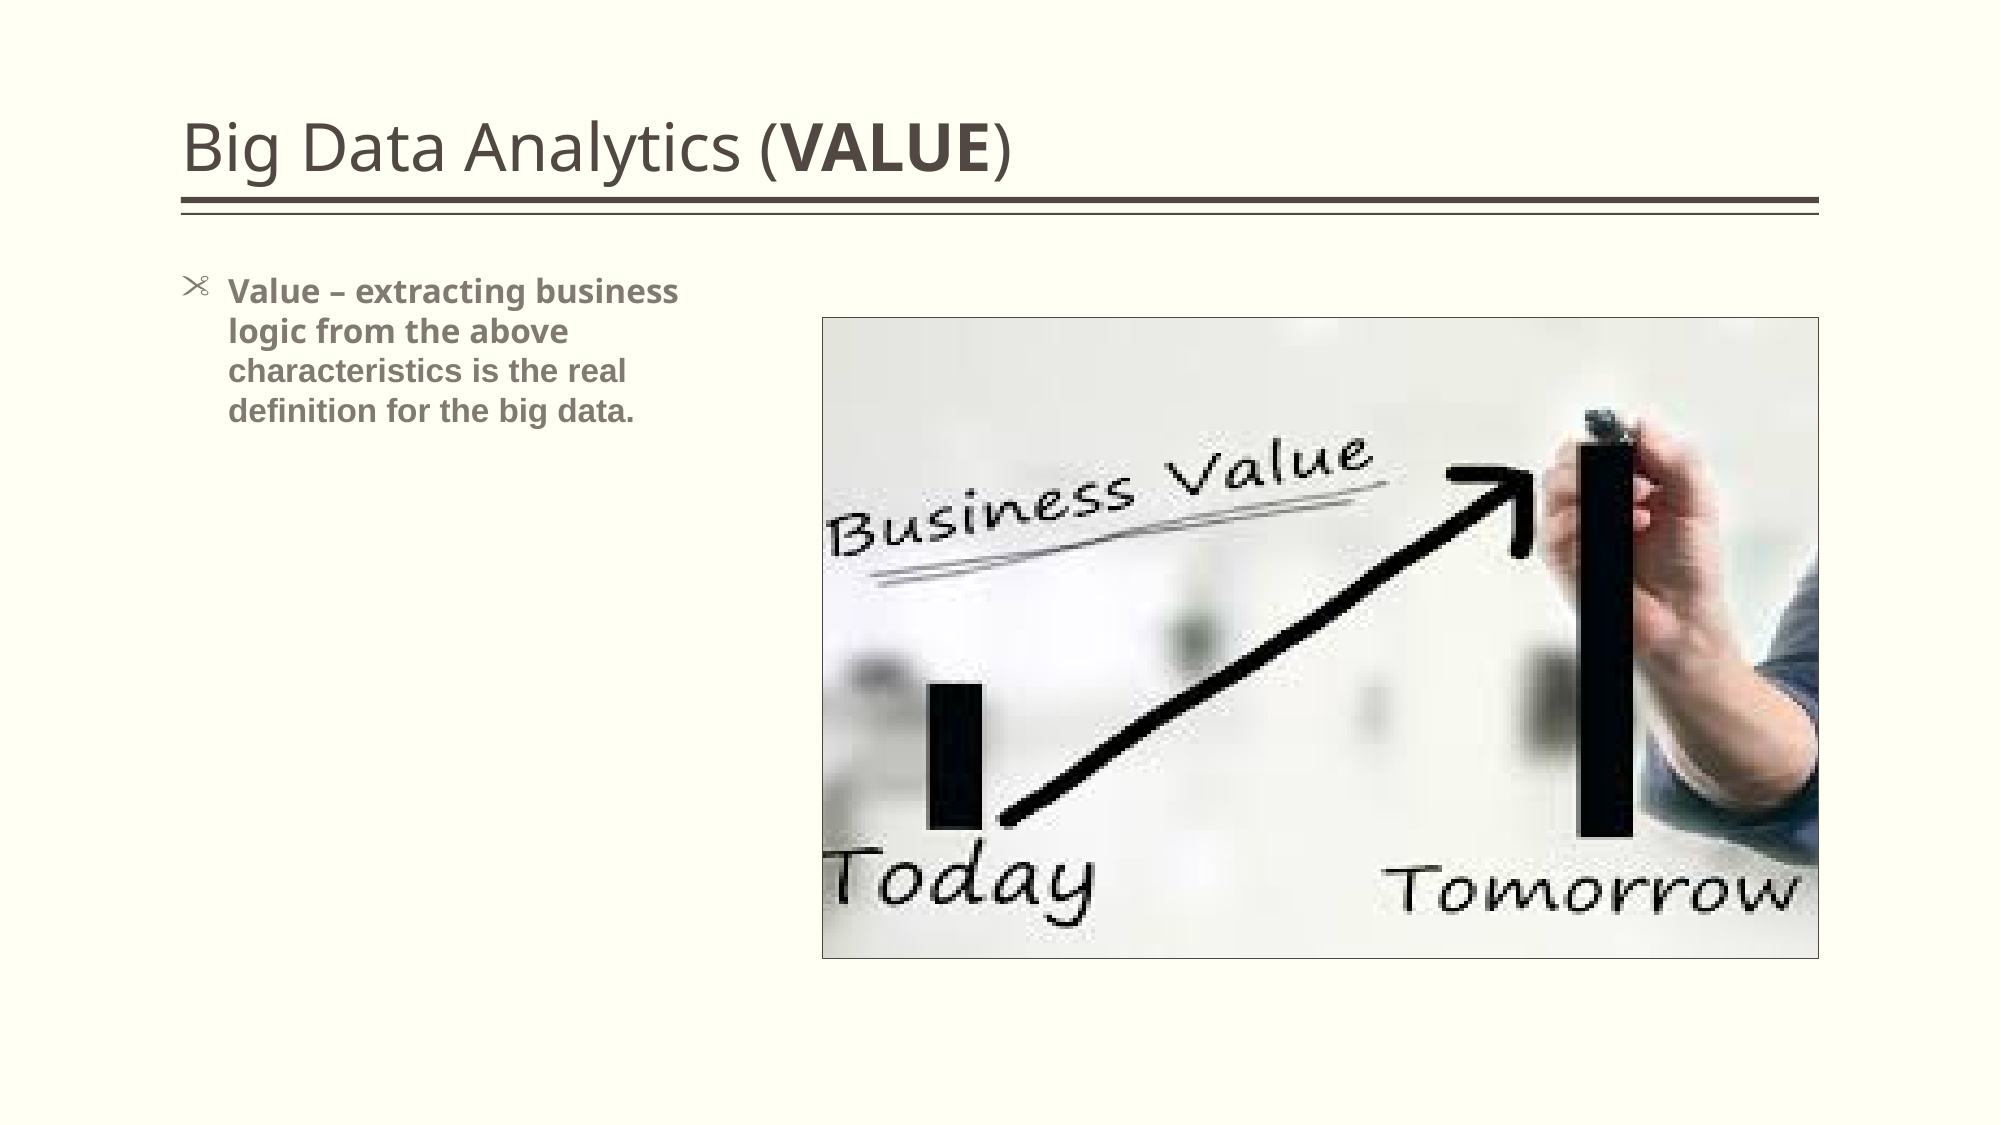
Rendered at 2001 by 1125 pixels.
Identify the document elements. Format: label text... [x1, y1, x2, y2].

title Big Data Analytics (VALUE) [181, 12, 1819, 193]
picture [822, 318, 1819, 958]
list Value – extracting business logic from the above characteristics is the real definition for the big data. [181, 262, 739, 1013]
